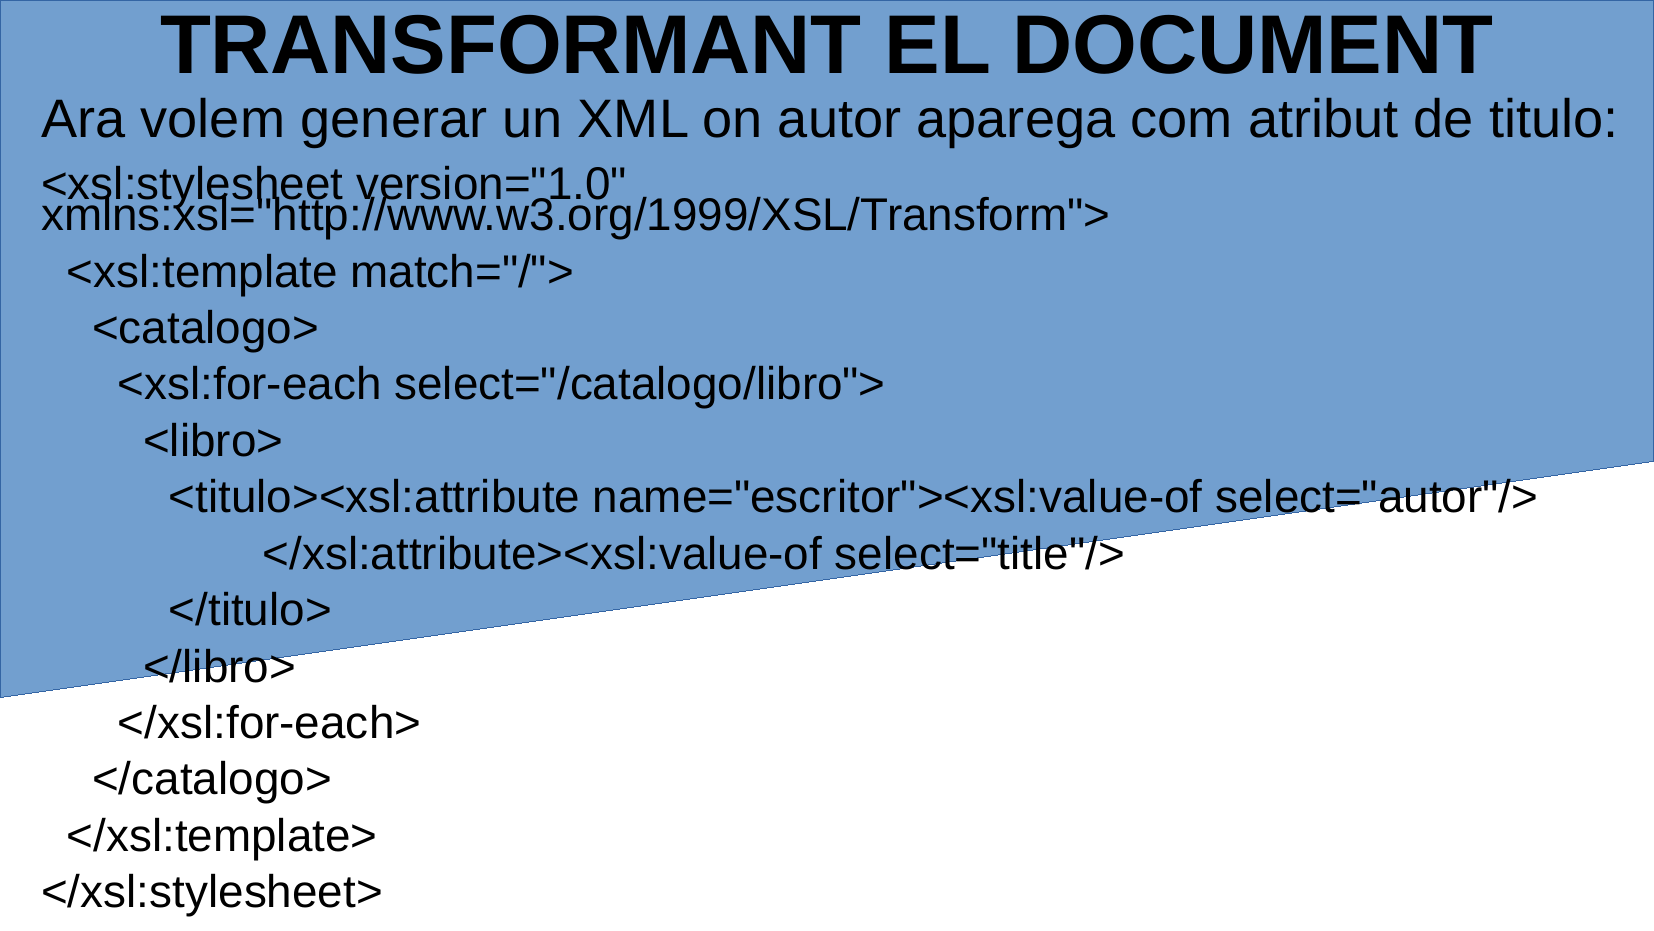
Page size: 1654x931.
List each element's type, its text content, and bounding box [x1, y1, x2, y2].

title TRANSFORMANT EL DOCUMENT [29, 0, 1625, 88]
list Ara volem generar un XML on autor aparega com atribut de titulo: <xsl:stylesheet version="1.0" xmlns:xsl="http://www.w3.org/1999/XSL/Transform"> <xsl:template match="/"> <catalogo> <xsl:for-each select="/catalogo/libro"> <libro> <titulo><xsl:attribute name="escritor"><xsl:value-of select="autor"/> </xsl:attribute><xsl:value-of select="title"/> </titulo> </libro> </xsl:for-each> </catalogo> </xsl:template> </xsl:stylesheet> [0, 88, 1654, 931]
